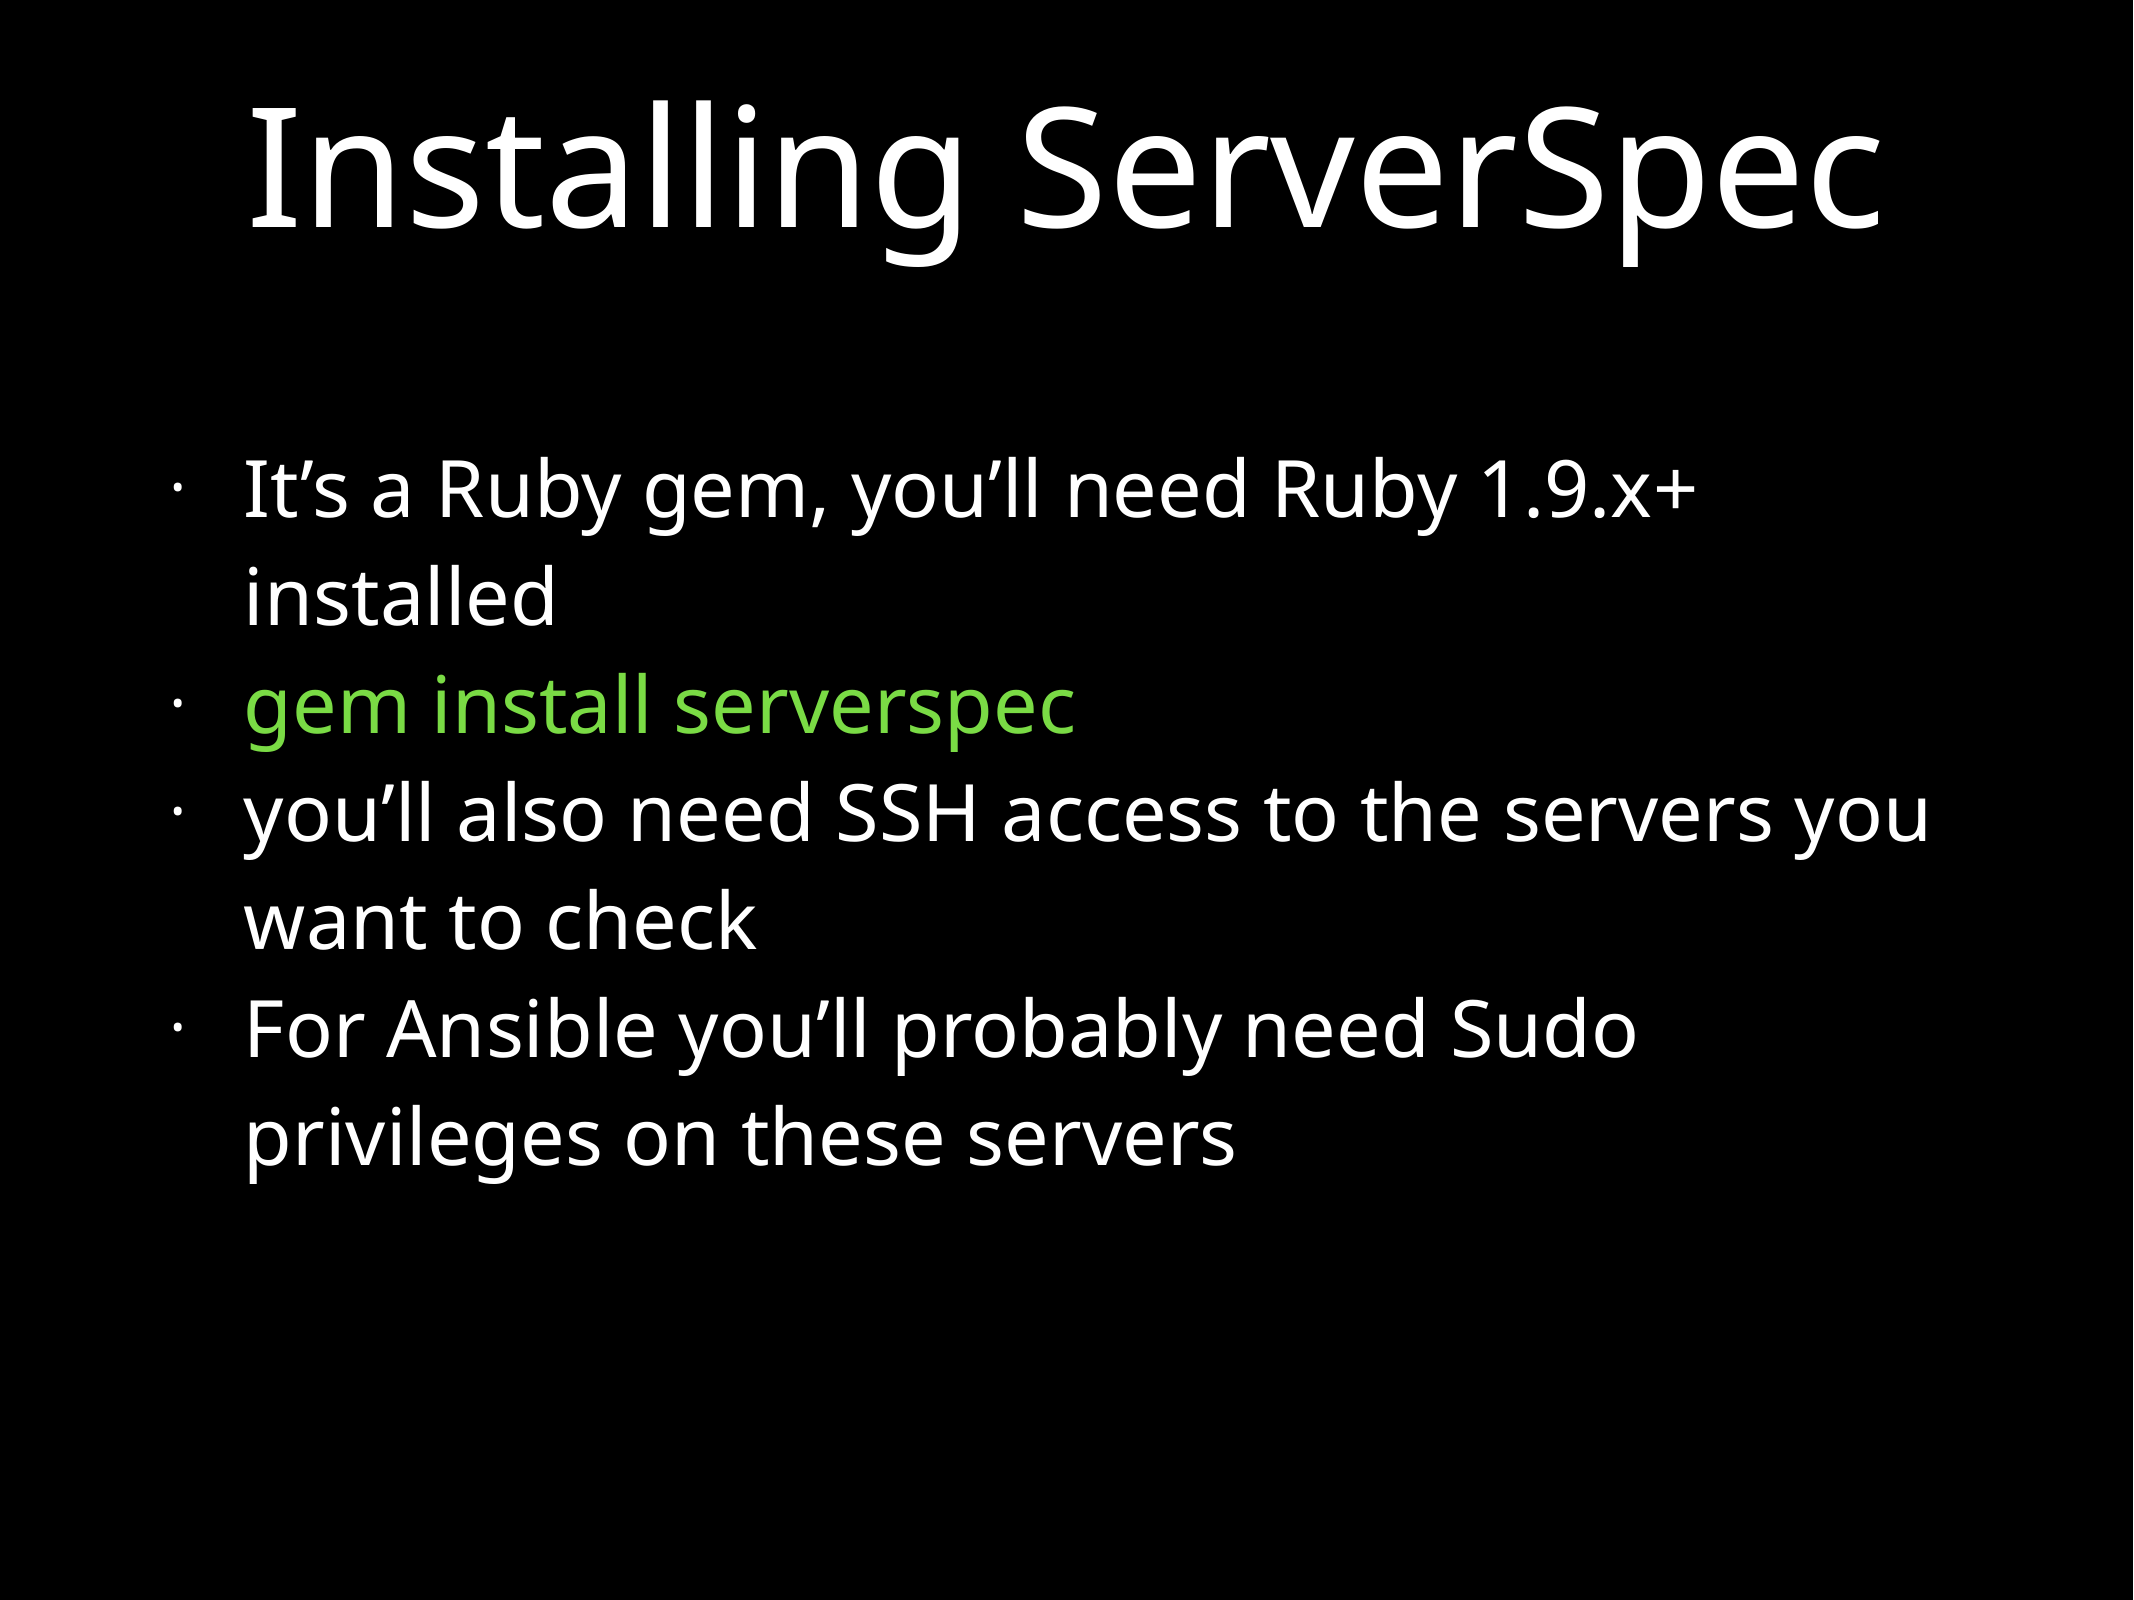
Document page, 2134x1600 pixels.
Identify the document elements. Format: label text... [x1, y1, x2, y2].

text_box Installing ServerSpec [156, 41, 1978, 396]
text_box It’s a Ruby gem, you’ll need Ruby 1.9.x+ installed gem install serverspec you’ll also need SSH access to the servers you want to check For Ansible you’ll probably need Sudo privileges on these servers [156, 425, 1978, 1457]
